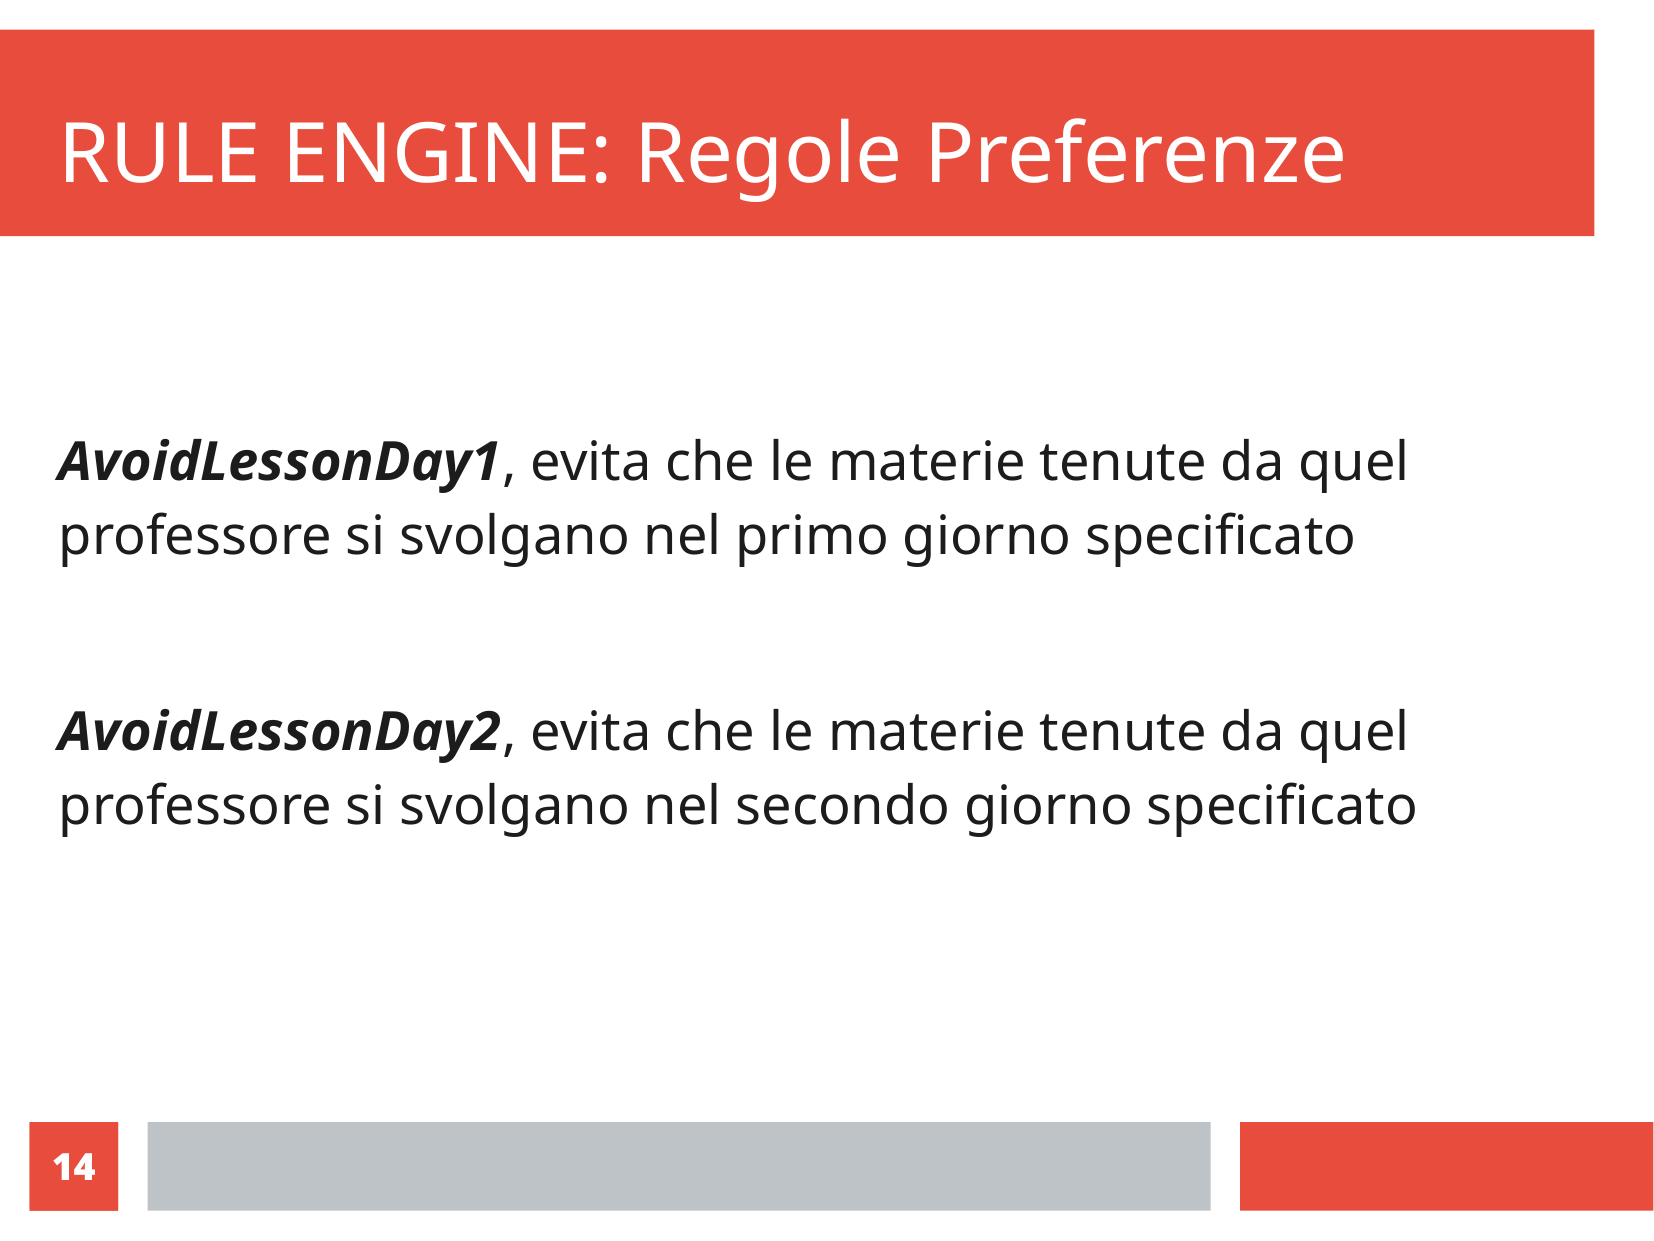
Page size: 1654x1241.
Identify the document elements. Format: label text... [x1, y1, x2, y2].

list AvoidLessonDay1, evita che le materie tenute da quel professore si svolgano nel primo giorno specificato AvoidLessonDay2, evita che le materie tenute da quel professore si svolgano nel secondo giorno specificato [59, 324, 1565, 1093]
title RULE ENGINE: Regole Preferenze [59, 59, 1595, 207]
